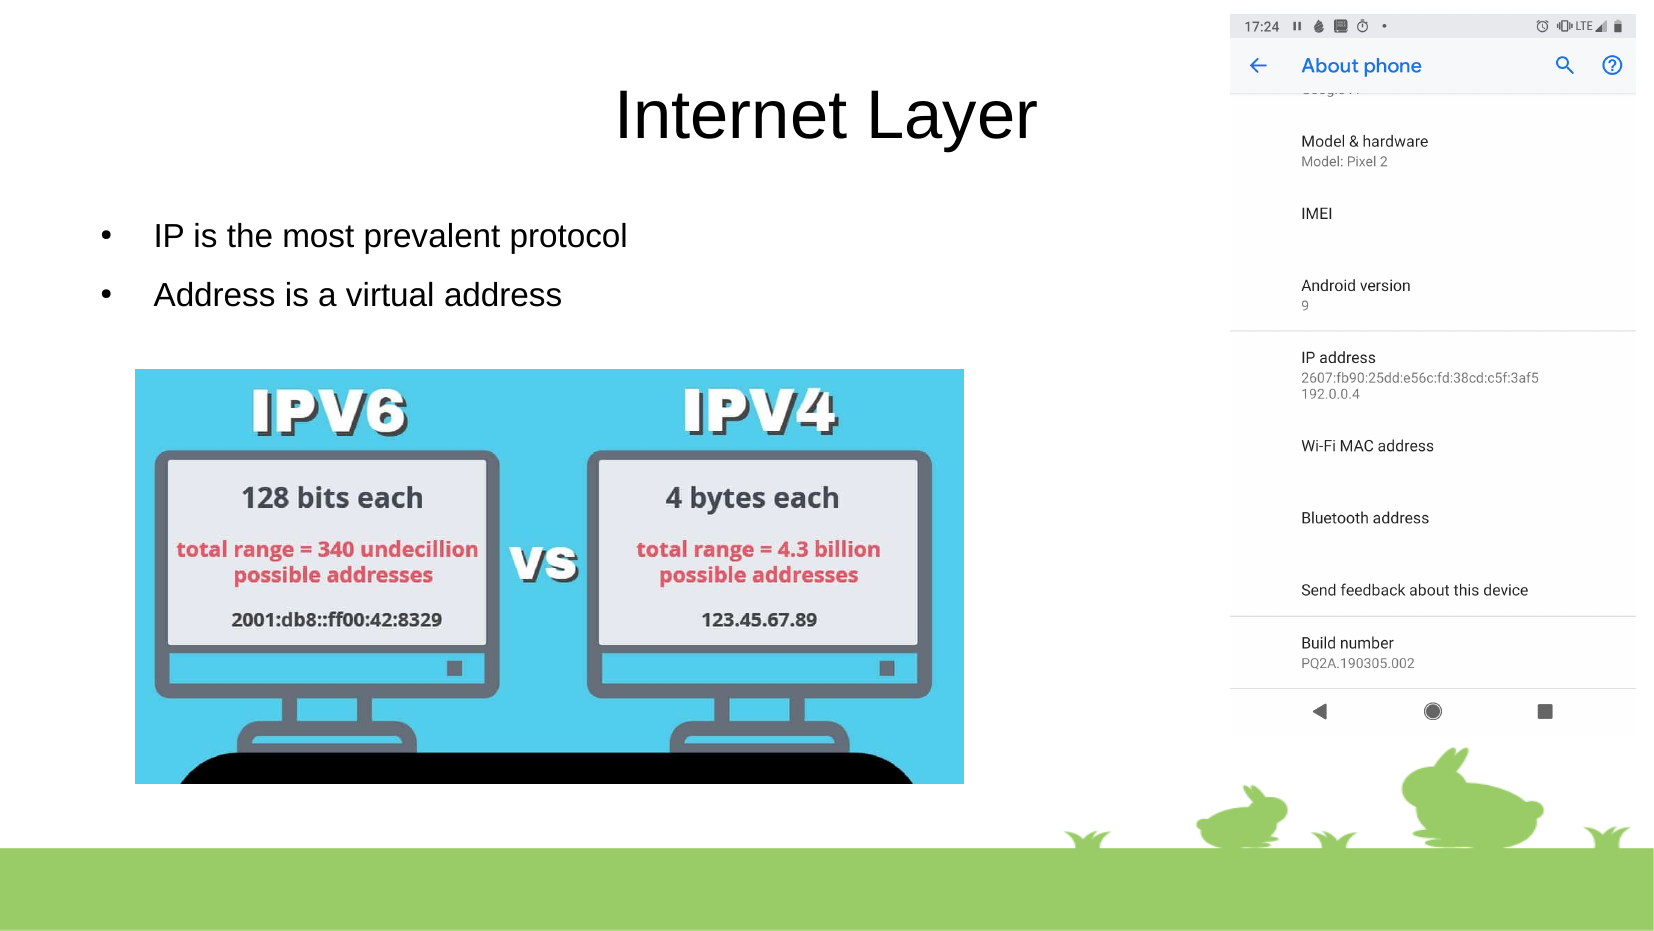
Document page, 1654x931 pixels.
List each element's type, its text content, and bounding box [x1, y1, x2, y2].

picture [0, 0, 1654, 931]
title Internet Layer [82, 37, 1230, 193]
list IP is the most prevalent protocol Address is a virtual address [82, 217, 1571, 758]
